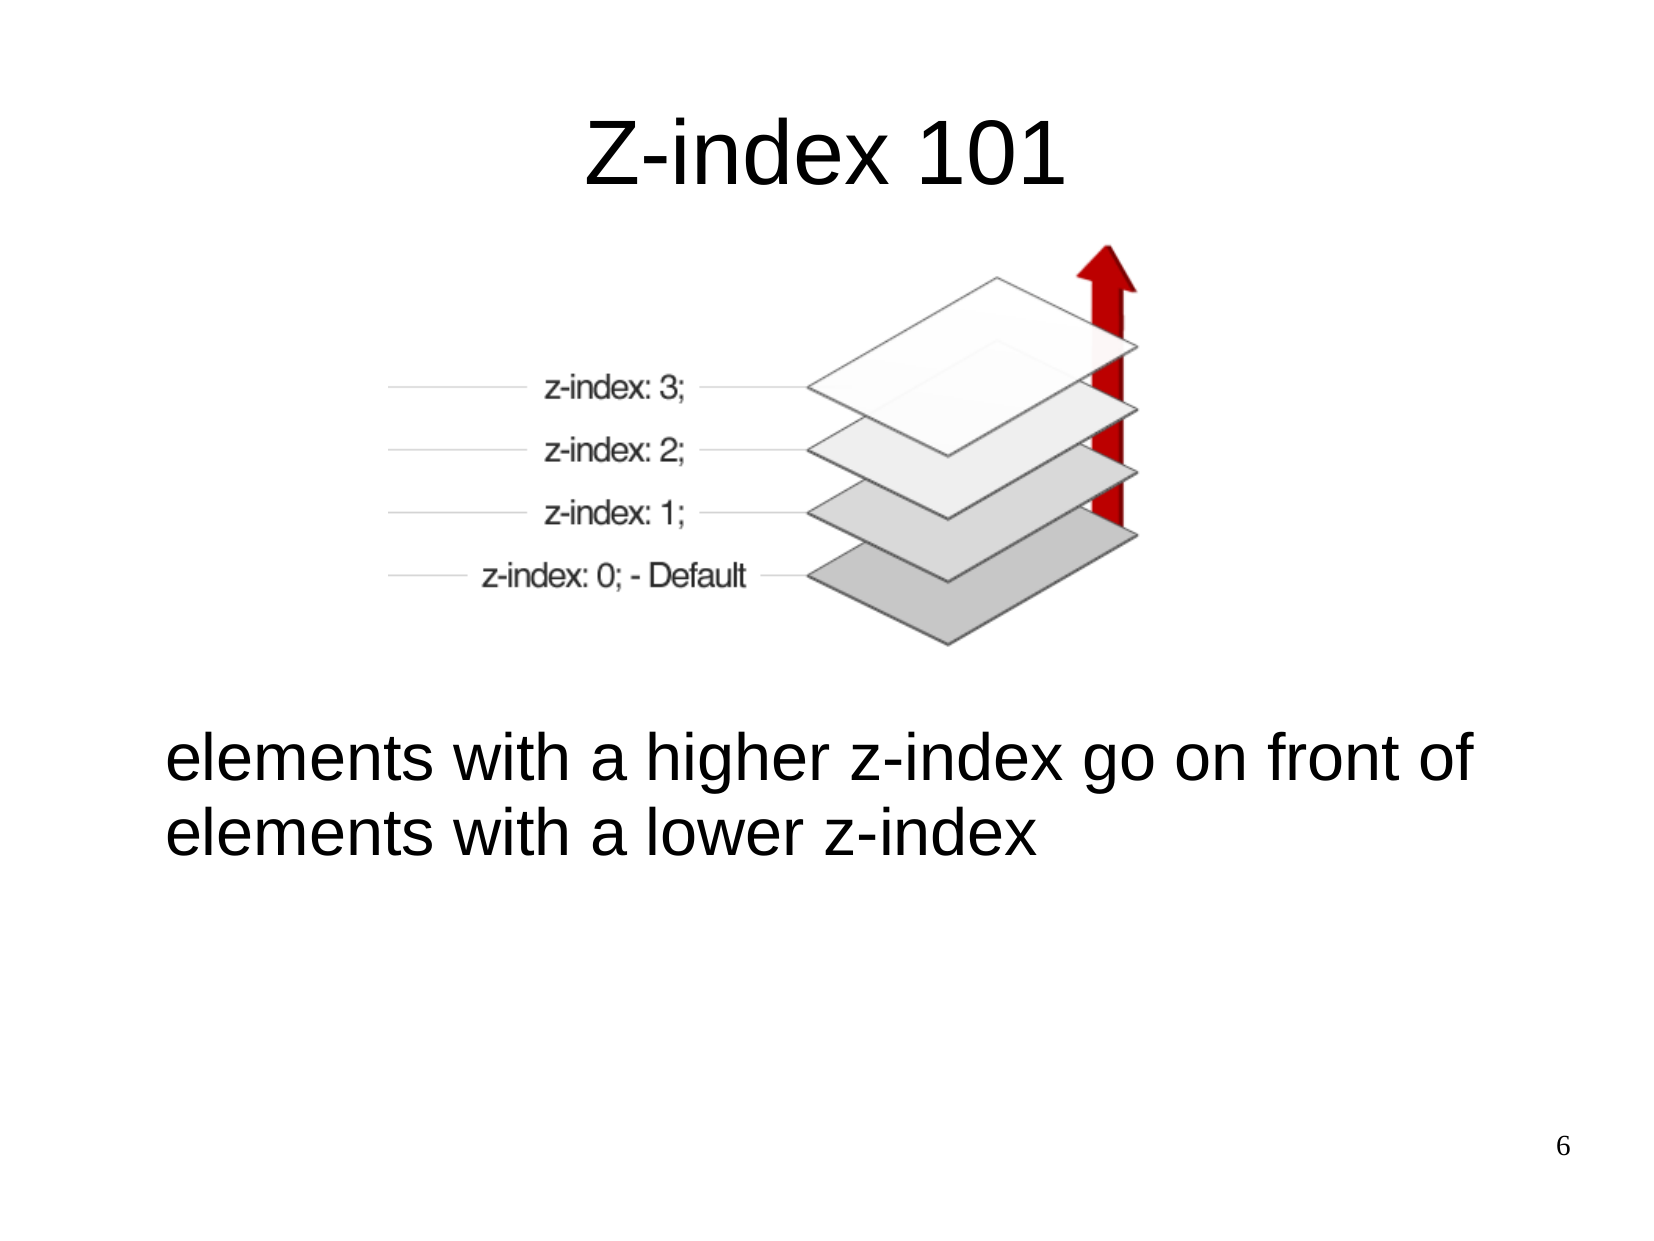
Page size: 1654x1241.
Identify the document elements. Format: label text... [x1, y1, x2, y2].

list elements with a higher z-index go on front of elements with a lower z-index [165, 720, 1621, 995]
title Z-index 101 [82, 49, 1571, 257]
picture [388, 257, 1171, 658]
